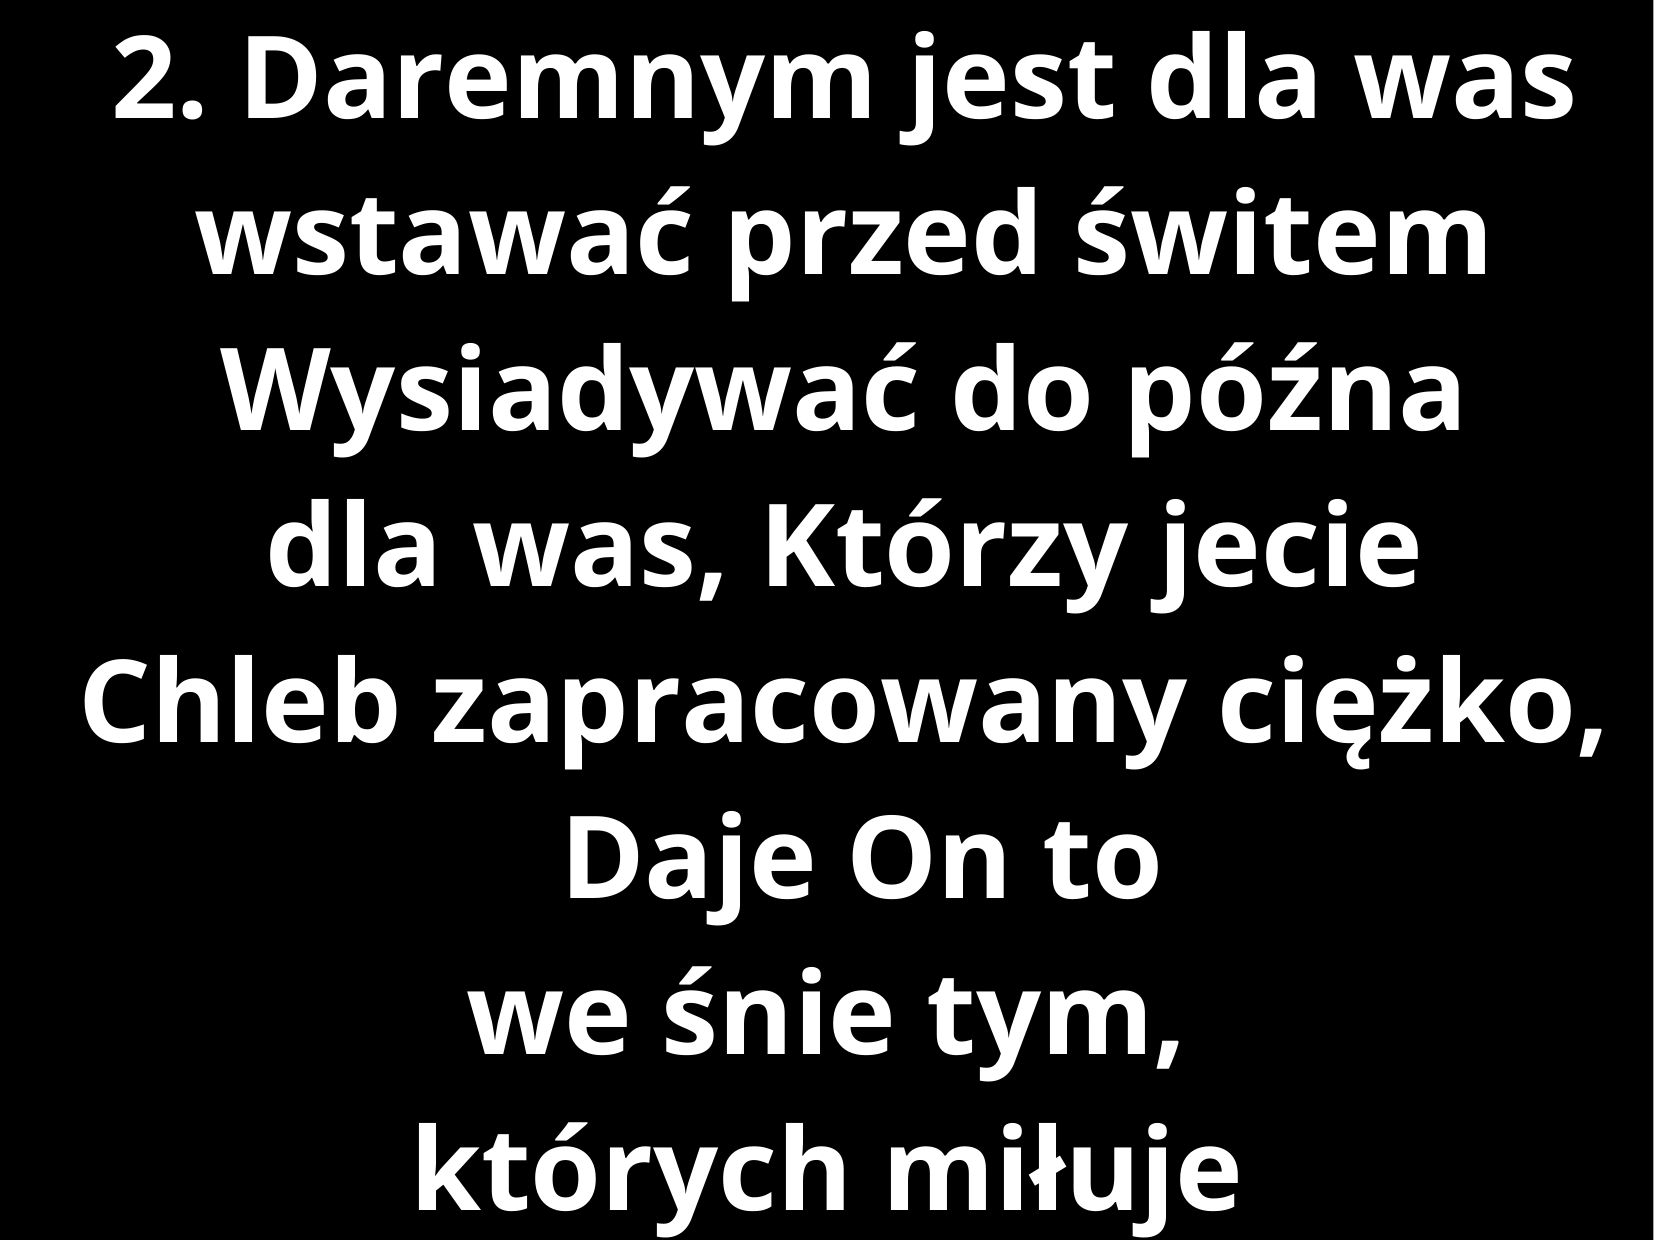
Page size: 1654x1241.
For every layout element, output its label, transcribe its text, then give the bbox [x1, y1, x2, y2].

subtitle 2. Daremnym jest dla was wstawać przed świtem Wysiadywać do późna dla was, Którzy jecie Chleb zapracowany ciężko, Daje On to we śnie tym, których miłuje [0, 0, 1654, 1241]
